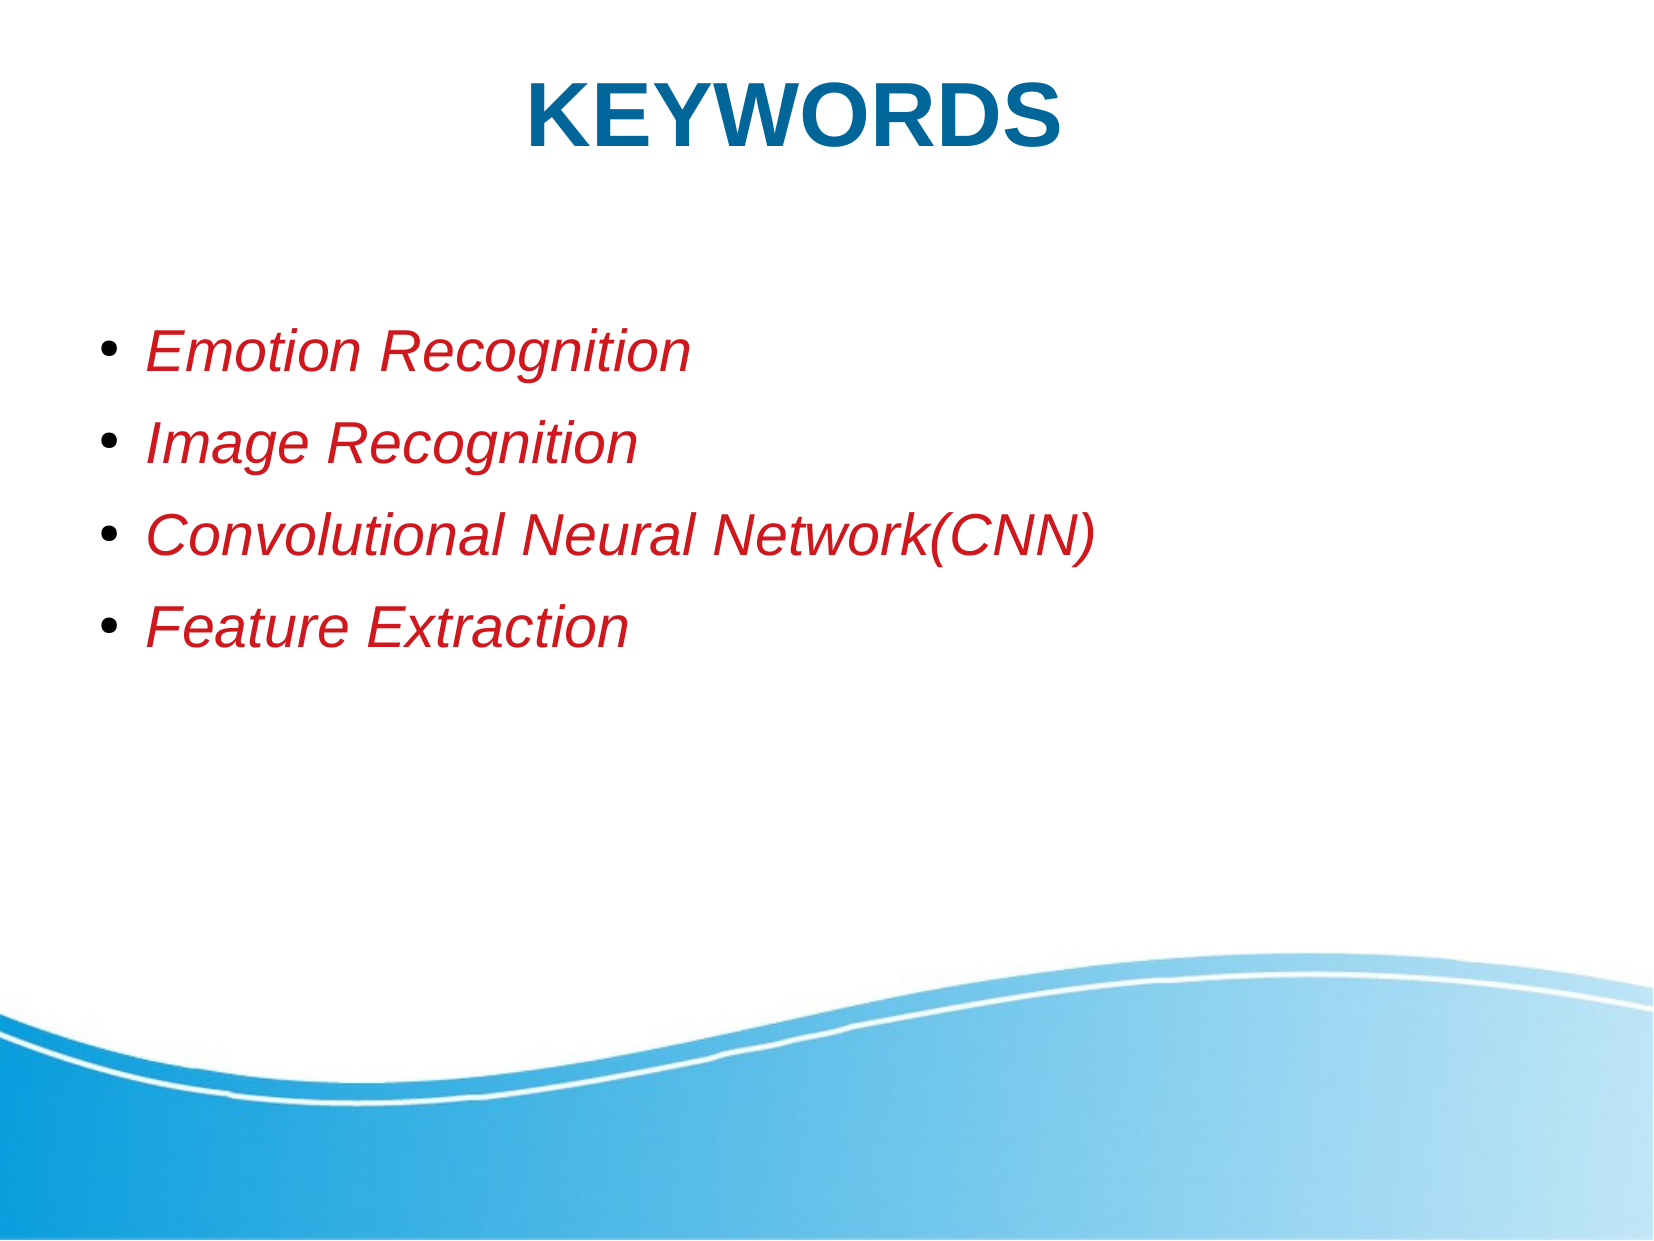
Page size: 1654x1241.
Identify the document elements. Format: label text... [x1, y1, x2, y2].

list Emotion Recognition Image Recognition Convolutional Neural Network(CNN) Feature Extraction [82, 317, 1571, 662]
picture [0, 952, 1654, 1240]
title KEYWORDS [0, 11, 1489, 219]
